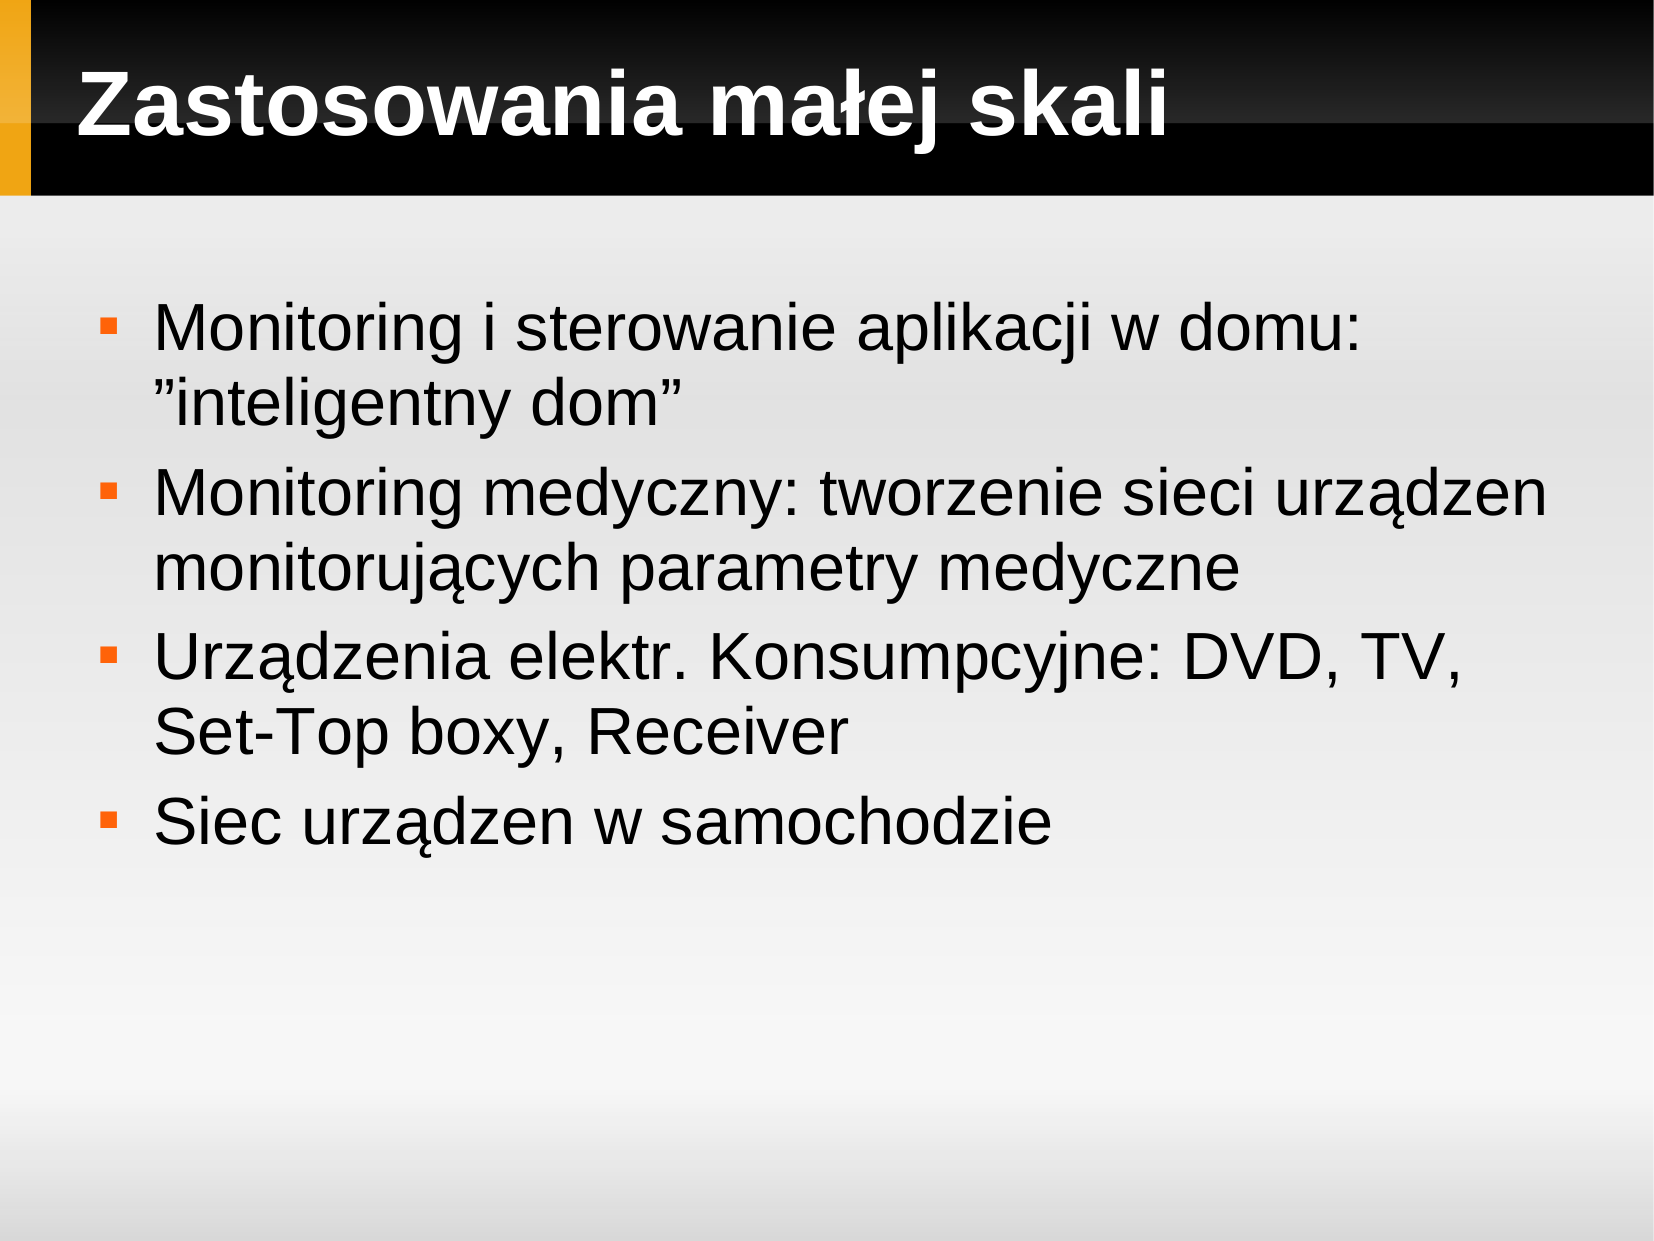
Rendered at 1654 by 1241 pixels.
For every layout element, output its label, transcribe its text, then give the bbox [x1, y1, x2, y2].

picture [0, 0, 1654, 1241]
list Monitoring i sterowanie aplikacji w domu: ”inteligentny dom” Monitoring medyczny: tworzenie sieci urządzen monitorujących parametry medyczne Urządzenia elektr. Konsumpcyjne: DVD, TV, Set-Top boxy, Receiver Siec urządzen w samochodzie [82, 290, 1576, 1109]
title Zastosowania małej skali [76, 0, 1565, 208]
